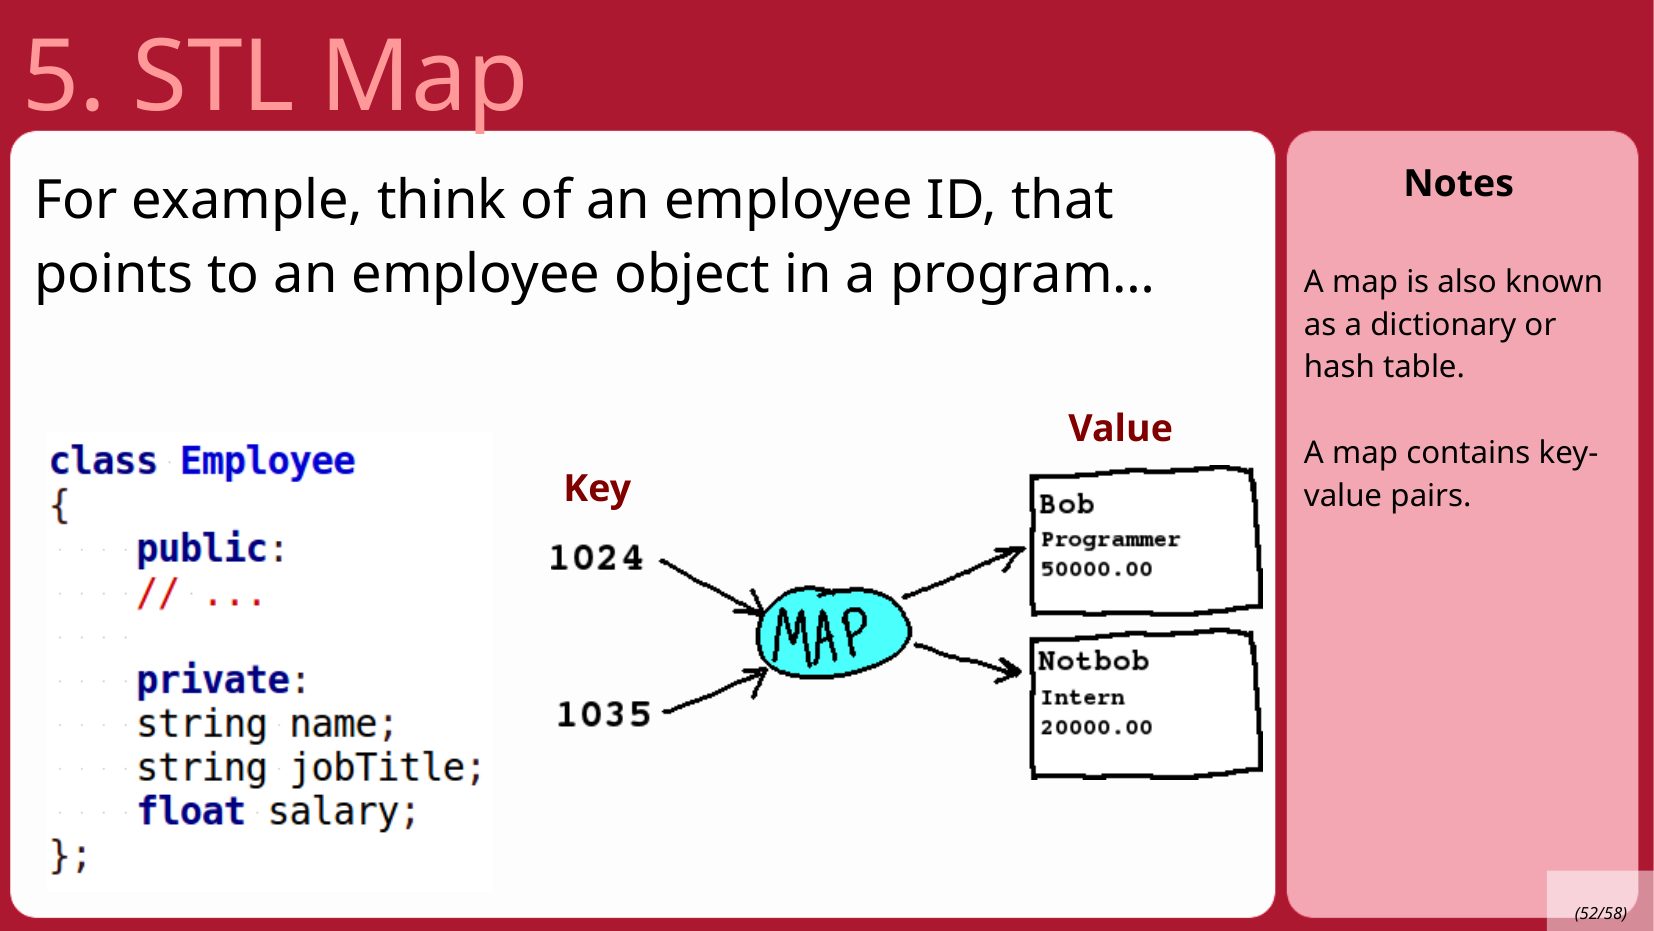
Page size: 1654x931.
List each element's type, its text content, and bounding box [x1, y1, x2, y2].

picture [0, 0, 1654, 931]
text_box Key [483, 458, 711, 516]
text_box Value [1007, 398, 1235, 456]
title 5. STL Map [22, 7, 1511, 136]
text_box (<number>/58) [1546, 877, 1654, 931]
text_box For example, think of an employee ID, that points to an employee object in a program… [34, 160, 1248, 373]
text_box Notes A map is also known as a dictionary or hash table. A map contains key-value pairs. [1289, 149, 1629, 460]
